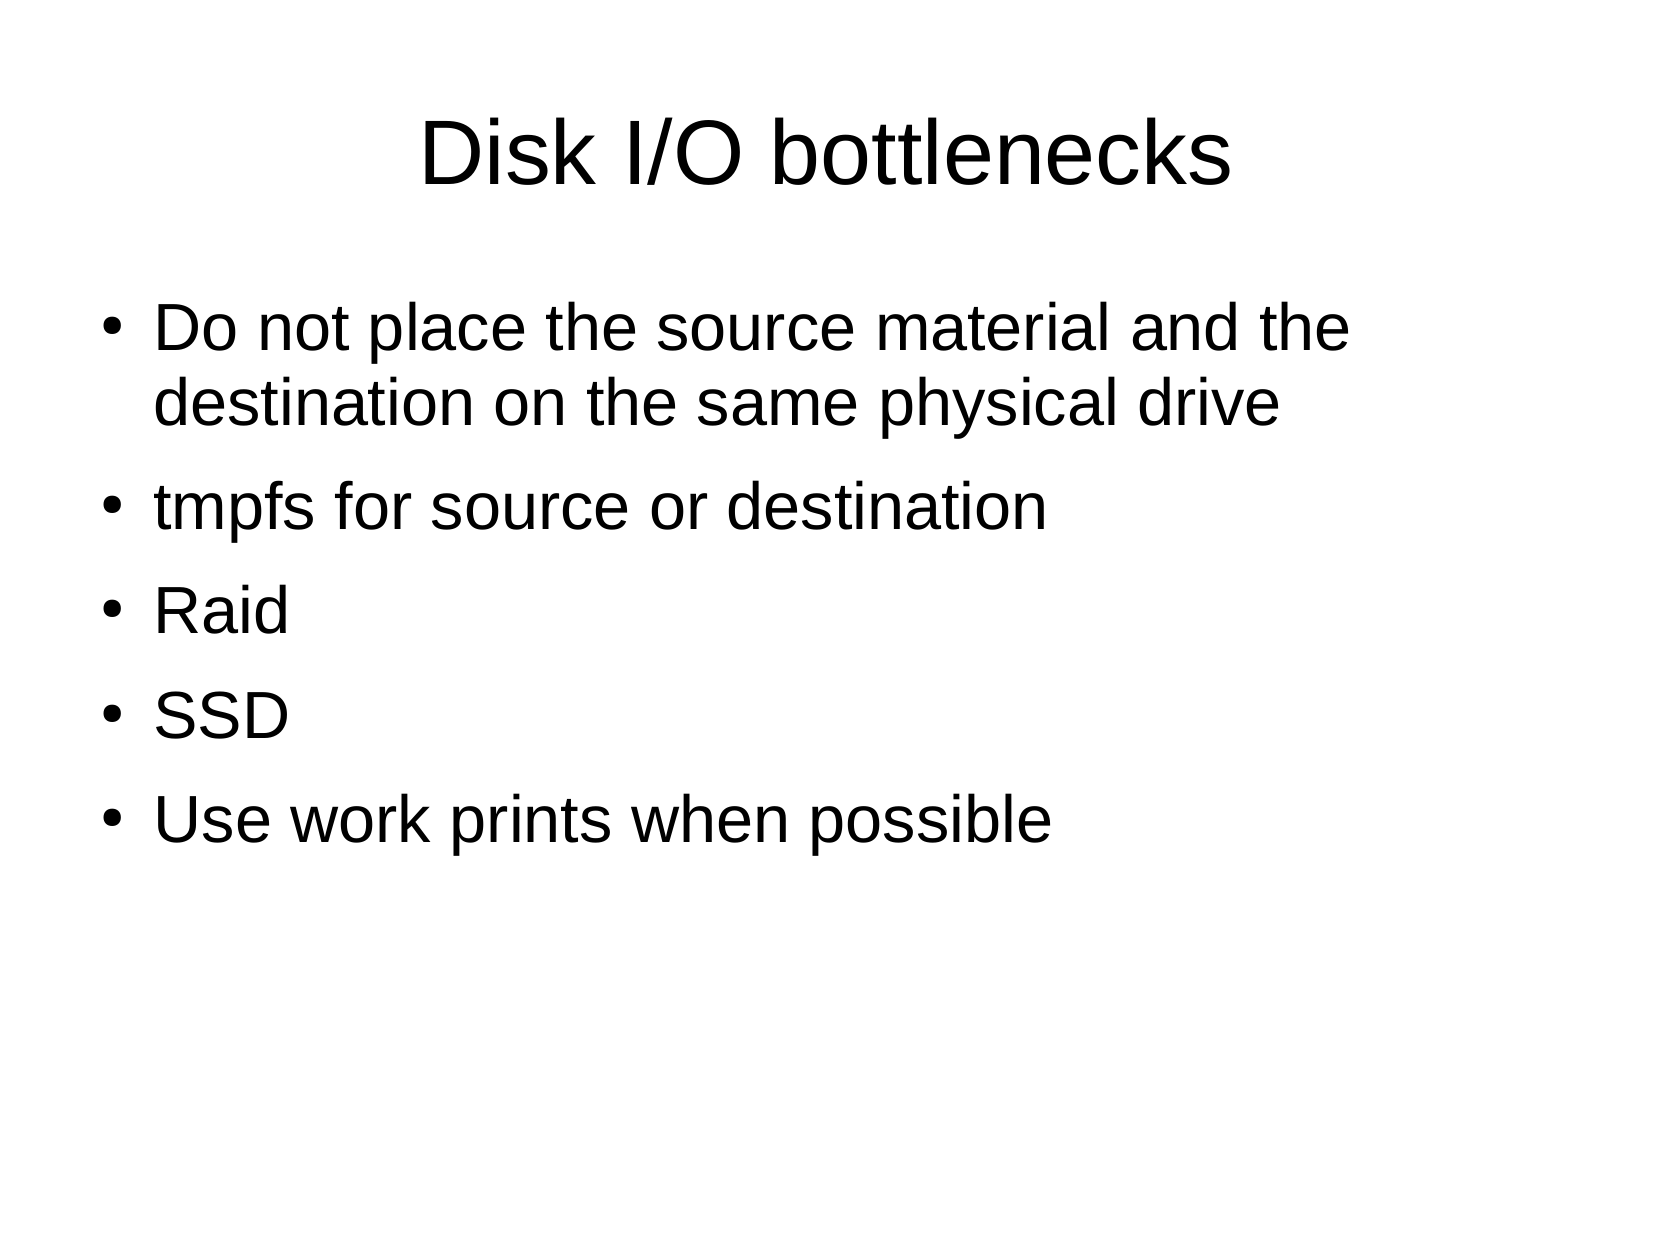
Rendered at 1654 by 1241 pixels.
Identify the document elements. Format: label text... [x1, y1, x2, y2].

list Do not place the source material and the destination on the same physical drive tmpfs for source or destination Raid SSD Use work prints when possible [82, 290, 1571, 1109]
title Disk I/O bottlenecks [82, 49, 1571, 257]
